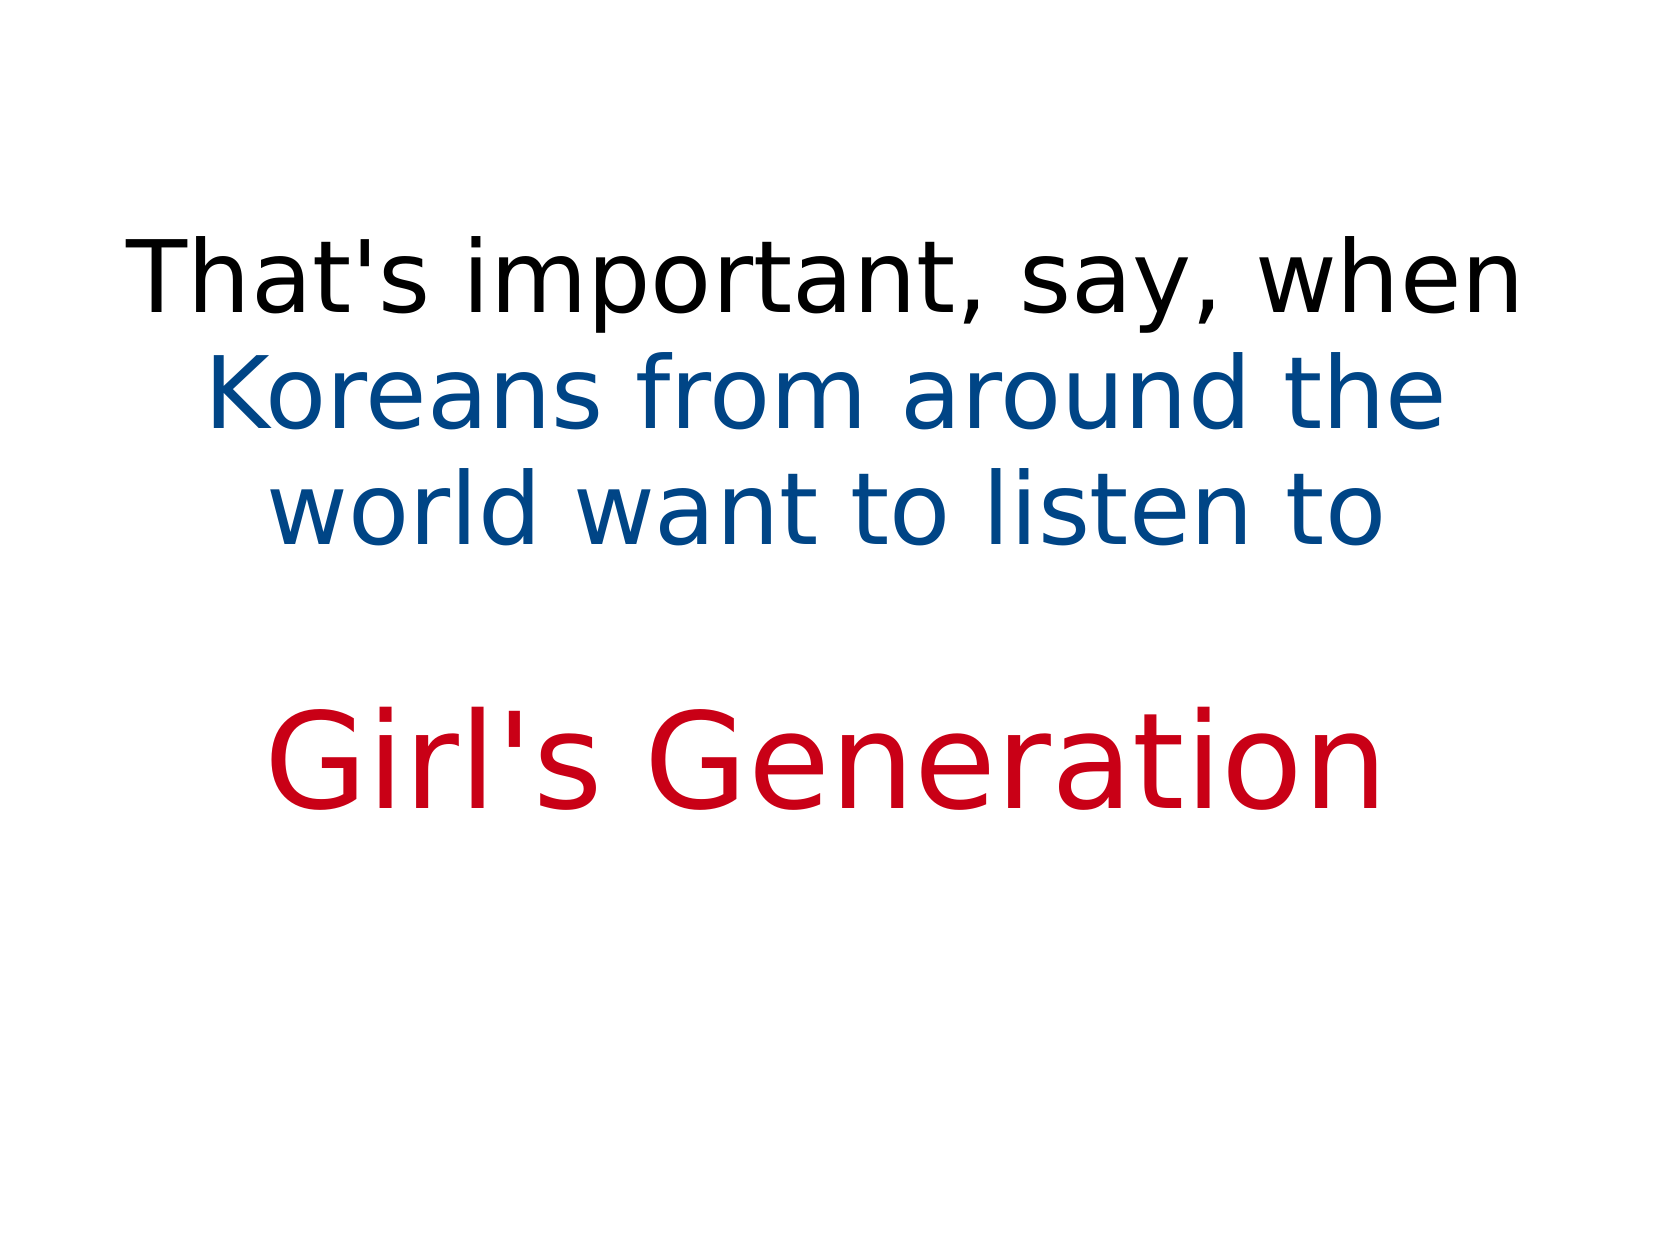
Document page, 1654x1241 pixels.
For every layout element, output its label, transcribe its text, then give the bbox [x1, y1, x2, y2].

subtitle That's important, say, when Koreans from around the world want to listen to Girl's Generation [82, 56, 1571, 1102]
